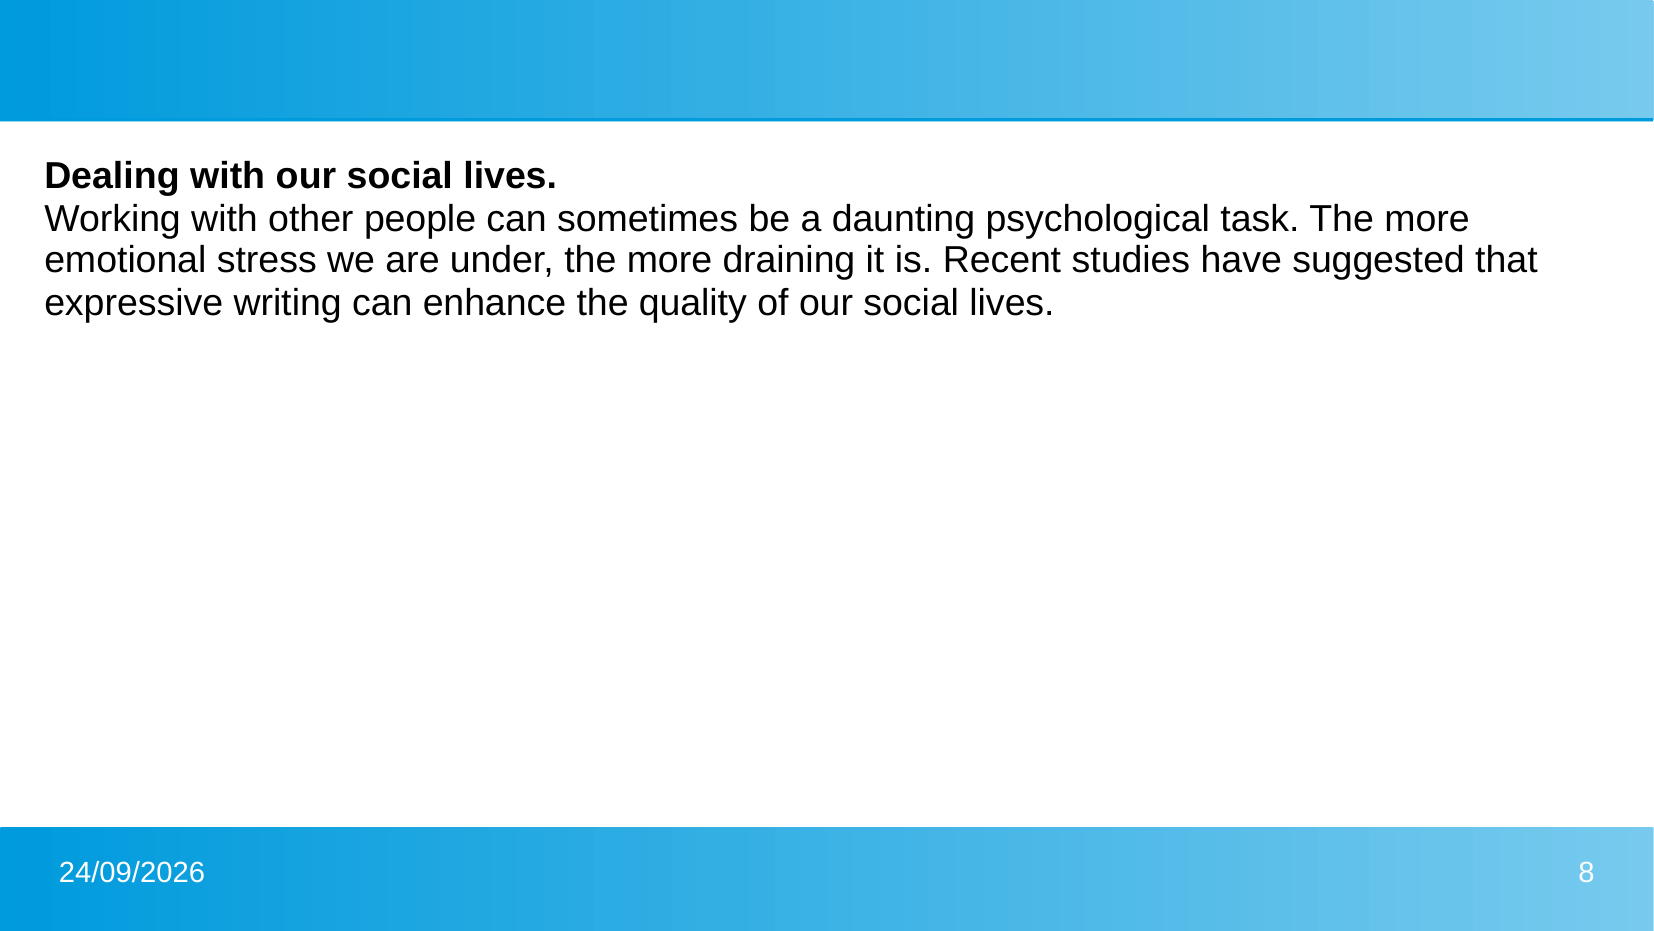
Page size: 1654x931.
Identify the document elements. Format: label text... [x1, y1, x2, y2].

text_box Dealing with our social lives. Working with other people can sometimes be a daunting psychological task. The more emotional stress we are under, the more draining it is. Recent studies have suggested that expressive writing can enhance the quality of our social lives. [29, 147, 1625, 562]
